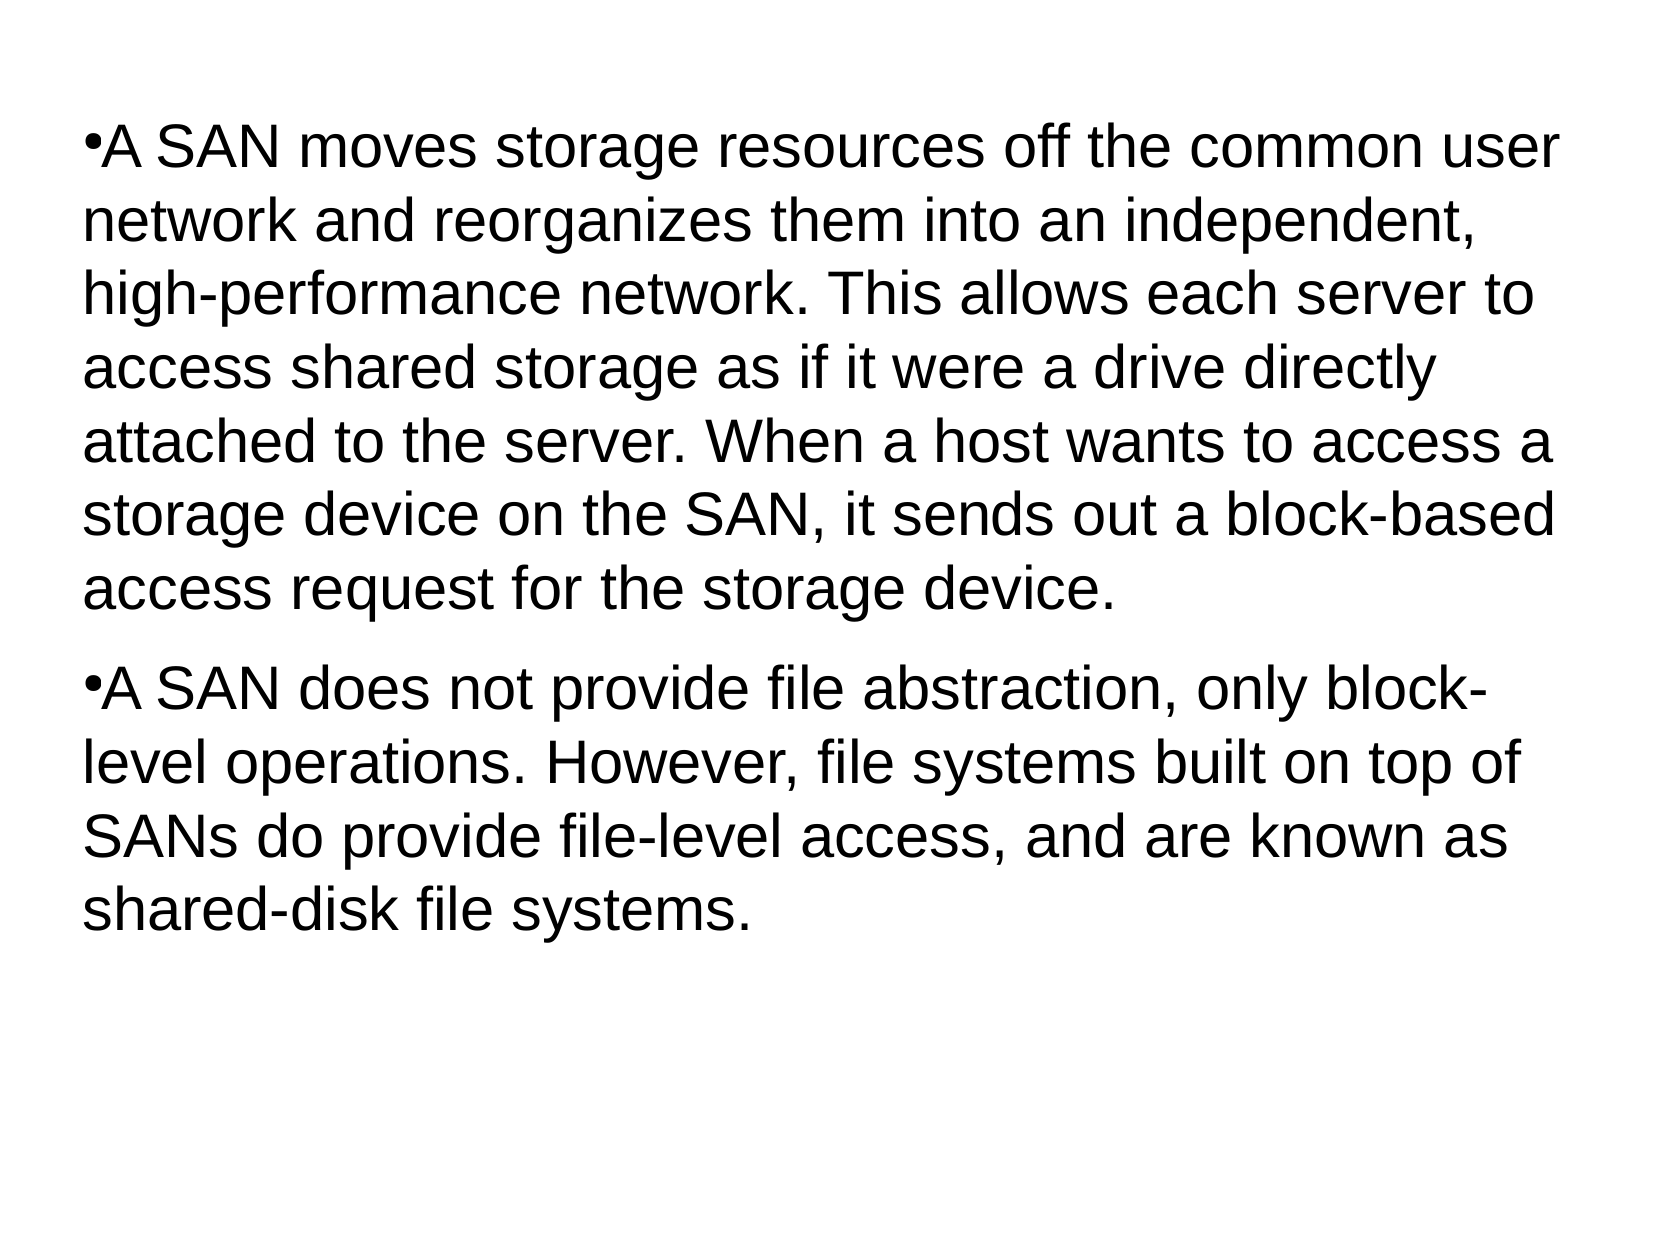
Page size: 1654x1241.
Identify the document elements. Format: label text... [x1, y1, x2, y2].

list A SAN moves storage resources off the common user network and reorganizes them into an independent, high-performance network. This allows each server to access shared storage as if it were a drive directly attached to the server. When a host wants to access a storage device on the SAN, it sends out a block-based access request for the storage device. A SAN does not provide file abstraction, only block-level operations. However, file systems built on top of SANs do provide file-level access, and are known as shared-disk file systems. [82, 106, 1571, 1010]
